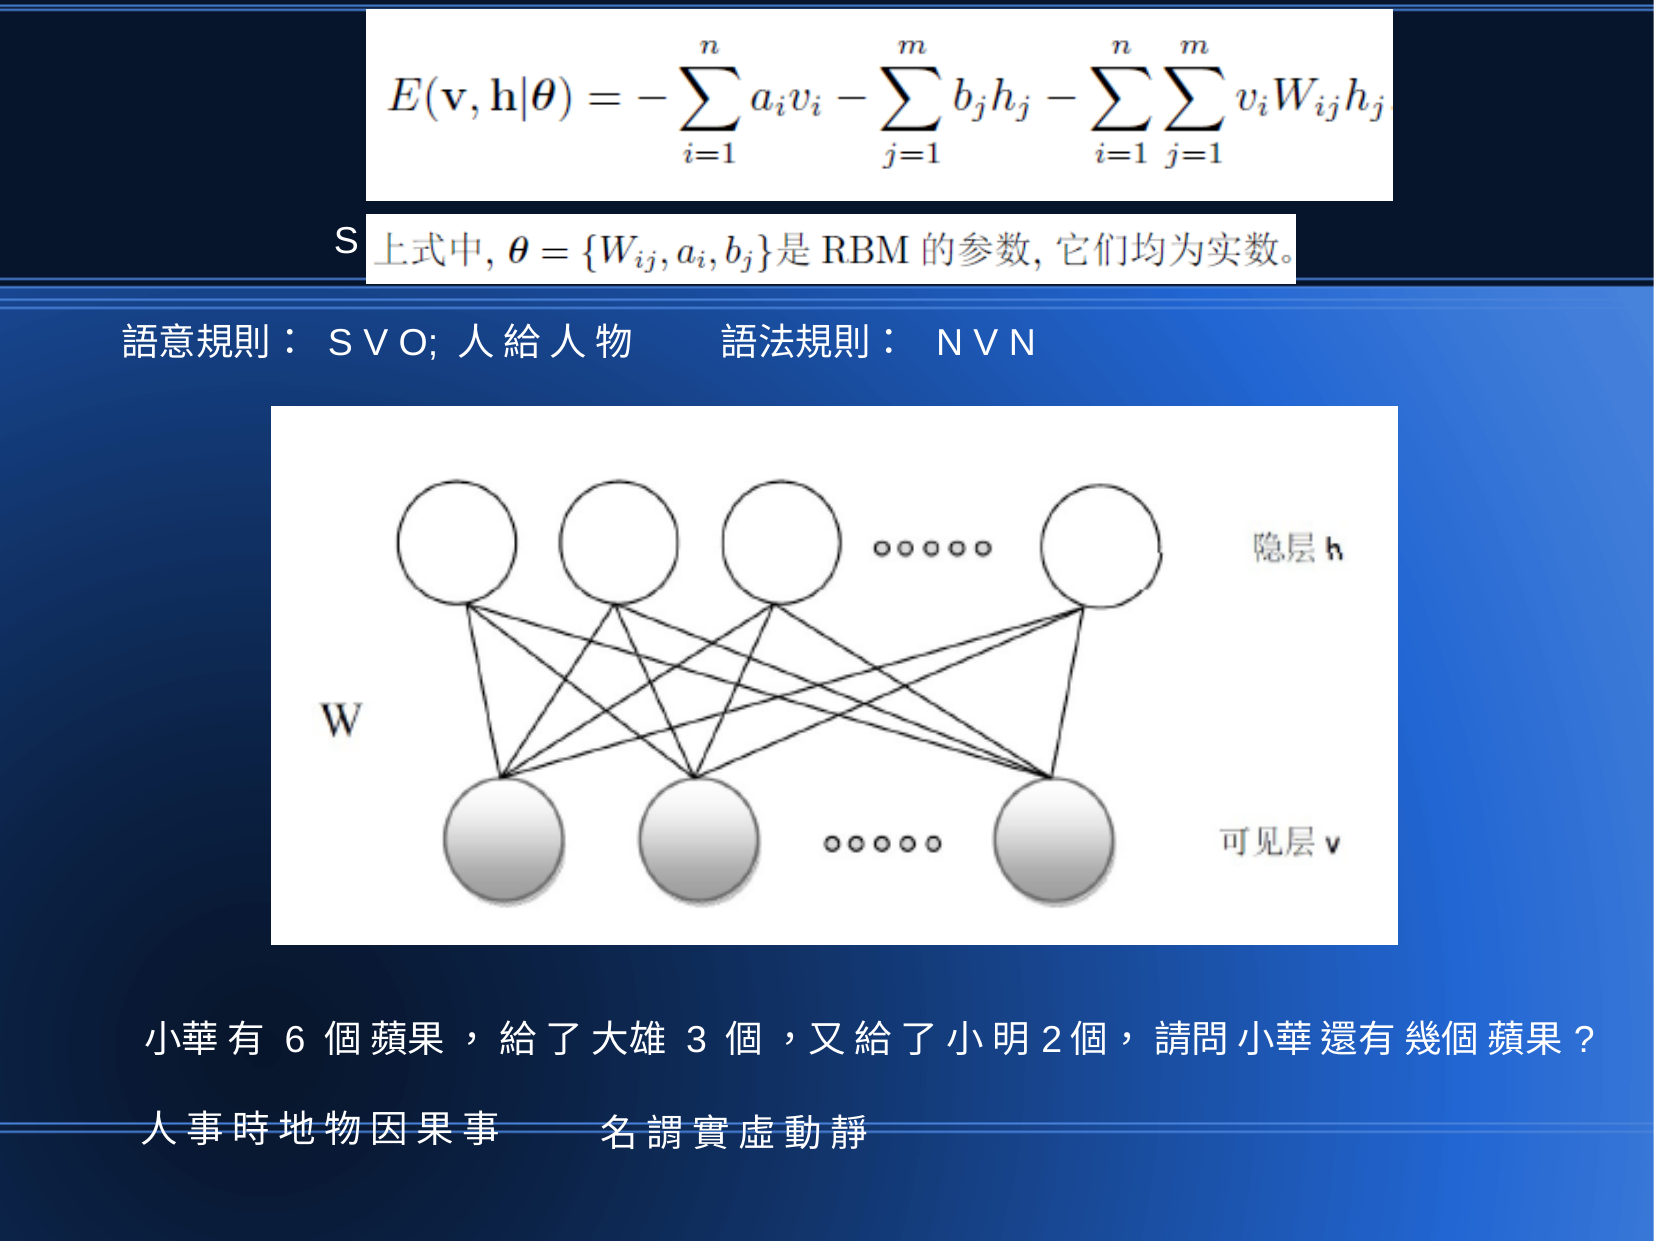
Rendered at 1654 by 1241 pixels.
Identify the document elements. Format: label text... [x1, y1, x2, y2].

text_box S [318, 212, 414, 270]
text_box 名 謂 實 虛 動 靜 [586, 1095, 898, 1158]
text_box 小華 有 6 個 蘋果 ， 給 了 大雄 3 個 ，又 給 了 小 明2個， 請問 小華 還有 幾個 蘋果? [129, 1001, 1630, 1111]
text_box 語意規則： S V O; 人 給 人 物 [106, 304, 651, 367]
picture [0, 0, 1654, 1241]
text_box 語法規則： N V N [706, 304, 1063, 367]
text_box 人 事 時 地 物 因 果 事 [125, 1091, 532, 1154]
